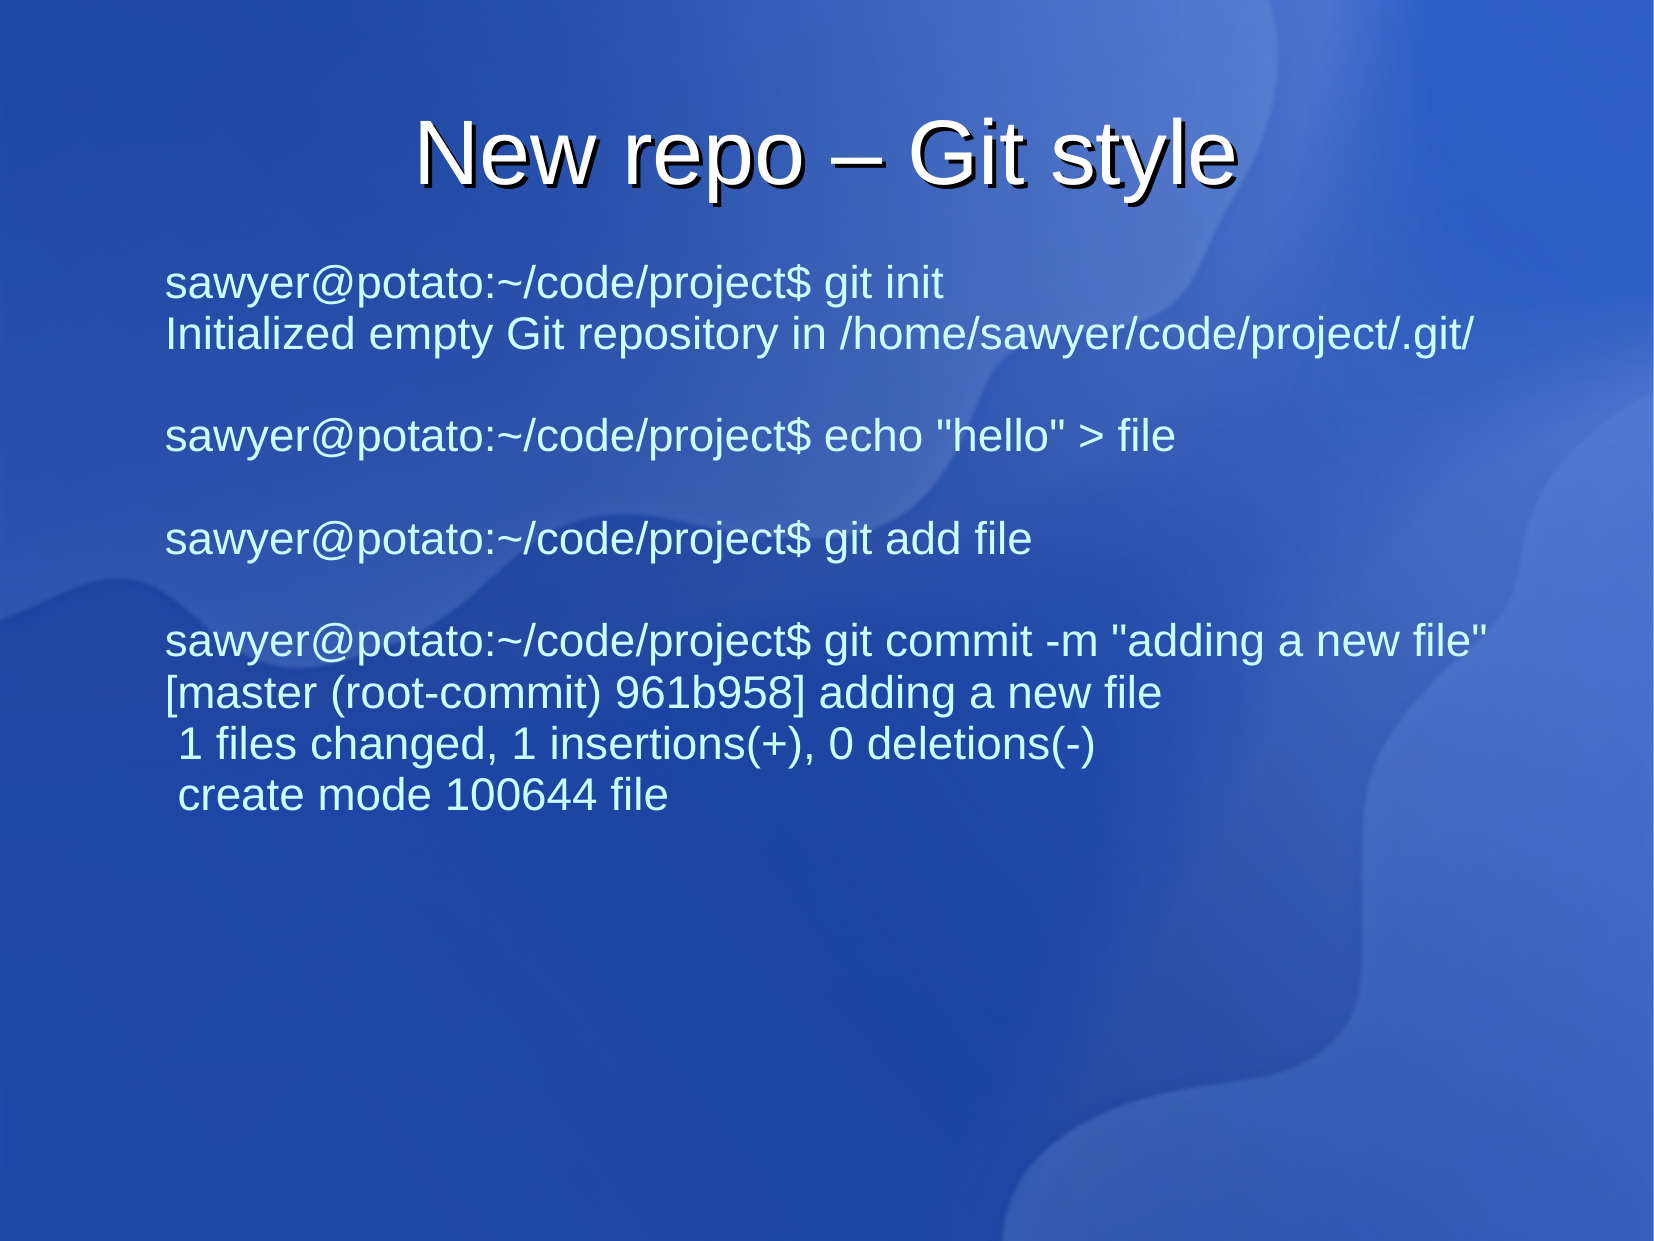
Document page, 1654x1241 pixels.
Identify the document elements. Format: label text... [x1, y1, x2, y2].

picture [0, 0, 1654, 1241]
text_box sawyer@potato:~/code/project$ git init Initialized empty Git repository in /home/sawyer/code/project/.git/ sawyer@potato:~/code/project$ echo "hello" > file sawyer@potato:~/code/project$ git add file sawyer@potato:~/code/project$ git commit -m "adding a new file" [master (root-commit) 961b958] adding a new file 1 files changed, 1 insertions(+), 0 deletions(-) create mode 100644 file [150, 249, 1538, 1163]
title New repo – Git style [82, 56, 1571, 250]
